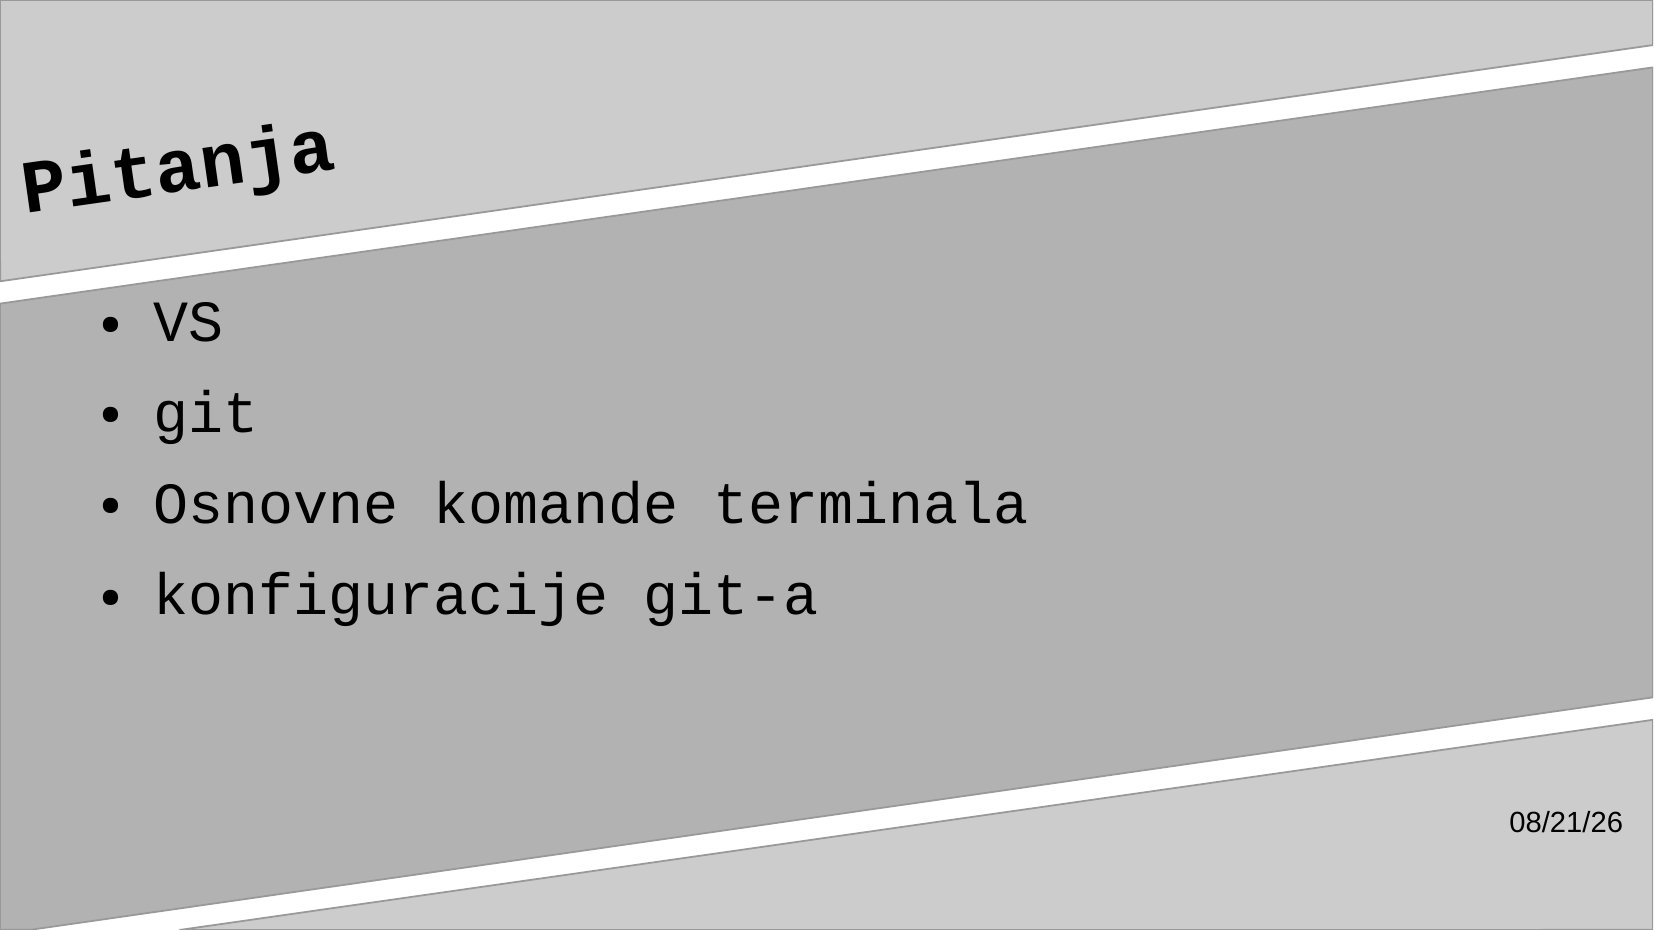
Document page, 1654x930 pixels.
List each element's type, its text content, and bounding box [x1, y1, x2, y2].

list VS git Osnovne komande terminala konfiguracije git-a [82, 292, 1538, 833]
title Pitanja [11, 0, 1495, 272]
